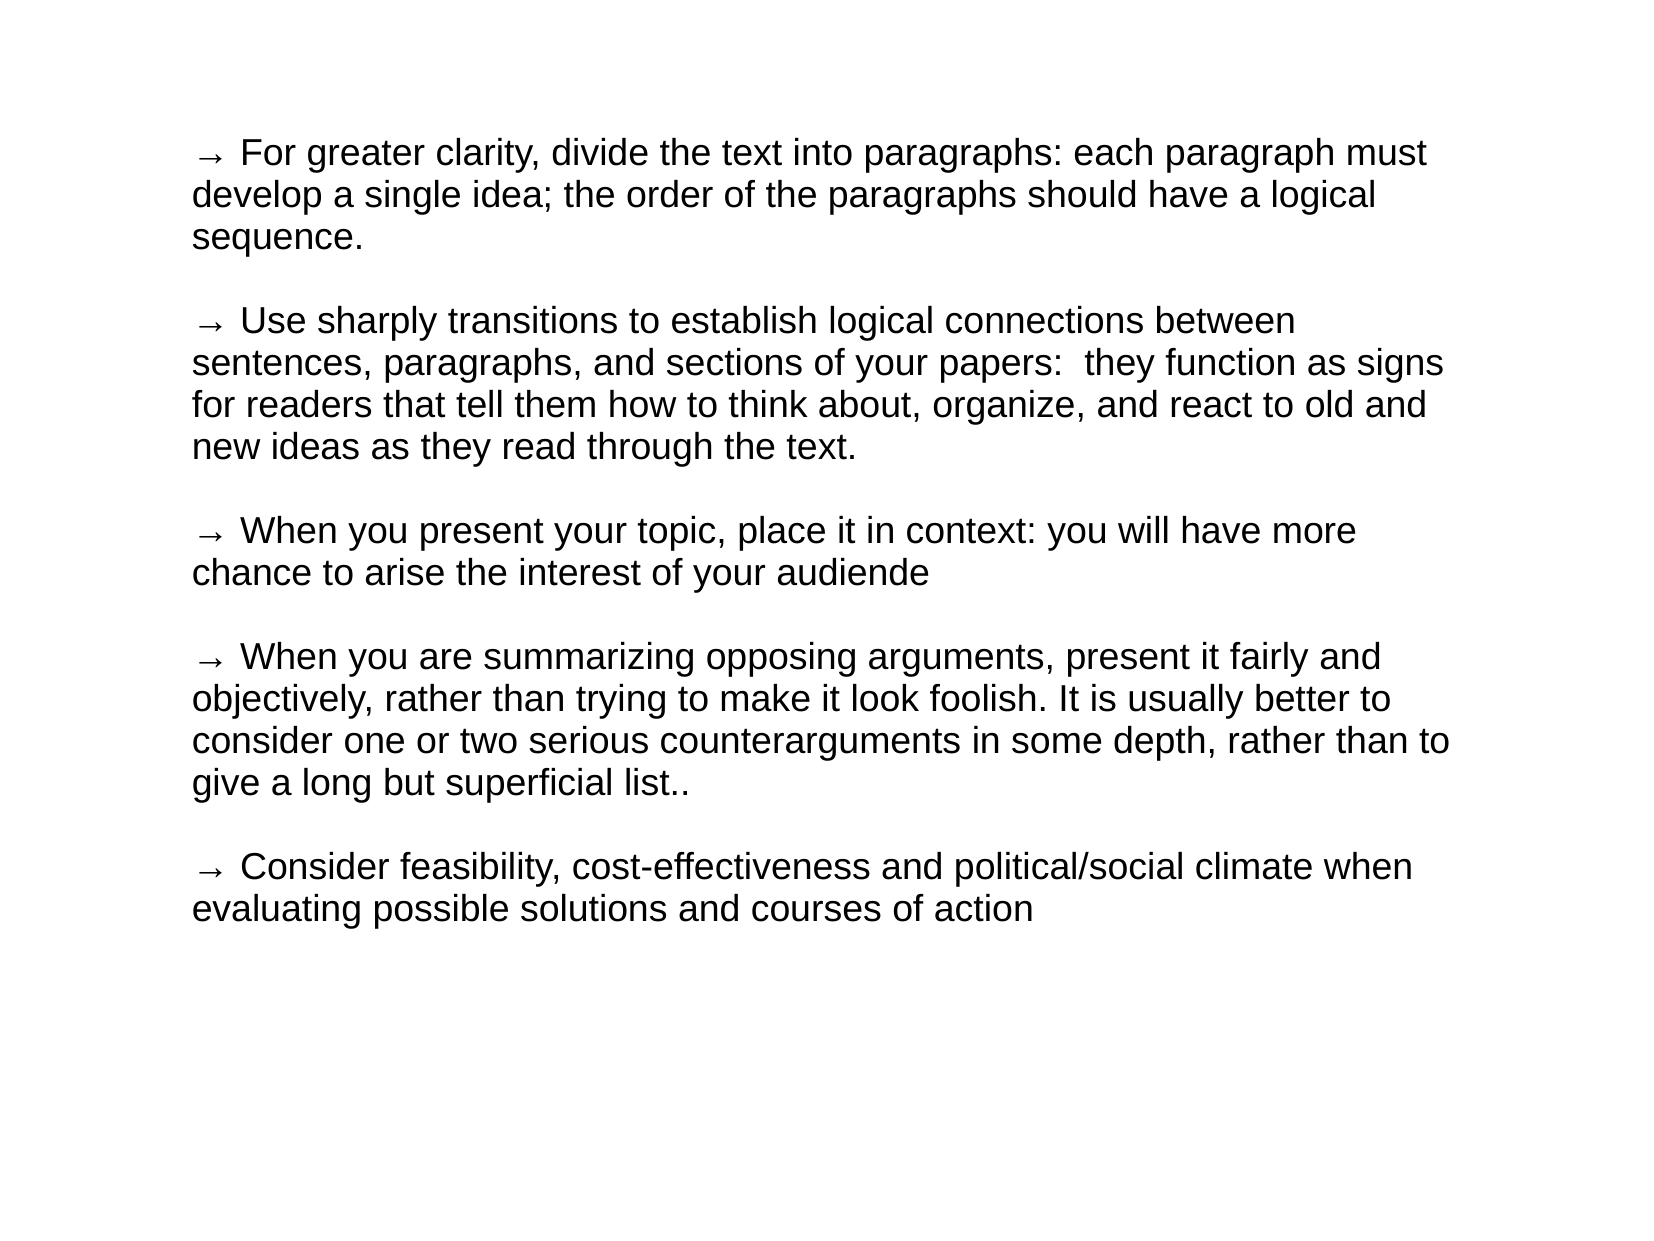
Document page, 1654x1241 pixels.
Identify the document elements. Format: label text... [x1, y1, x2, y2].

text_box → For greater clarity, divide the text into paragraphs: each paragraph must develop a single idea; the order of the paragraphs should have a logical sequence. → Use sharply transitions to establish logical connections between sentences, paragraphs, and sections of your papers: they function as signs for readers that tell them how to think about, organize, and react to old and new ideas as they read through the text. → When you present your topic, place it in context: you will have more chance to arise the interest of your audiende → When you are summarizing opposing arguments, present it fairly and objectively, rather than trying to make it look foolish. It is usually better to consider one or two serious counterarguments in some depth, rather than to give a long but superficial list.. → Consider feasibility, cost-effectiveness and political/social climate when evaluating possible solutions and courses of action [177, 124, 1477, 1021]
